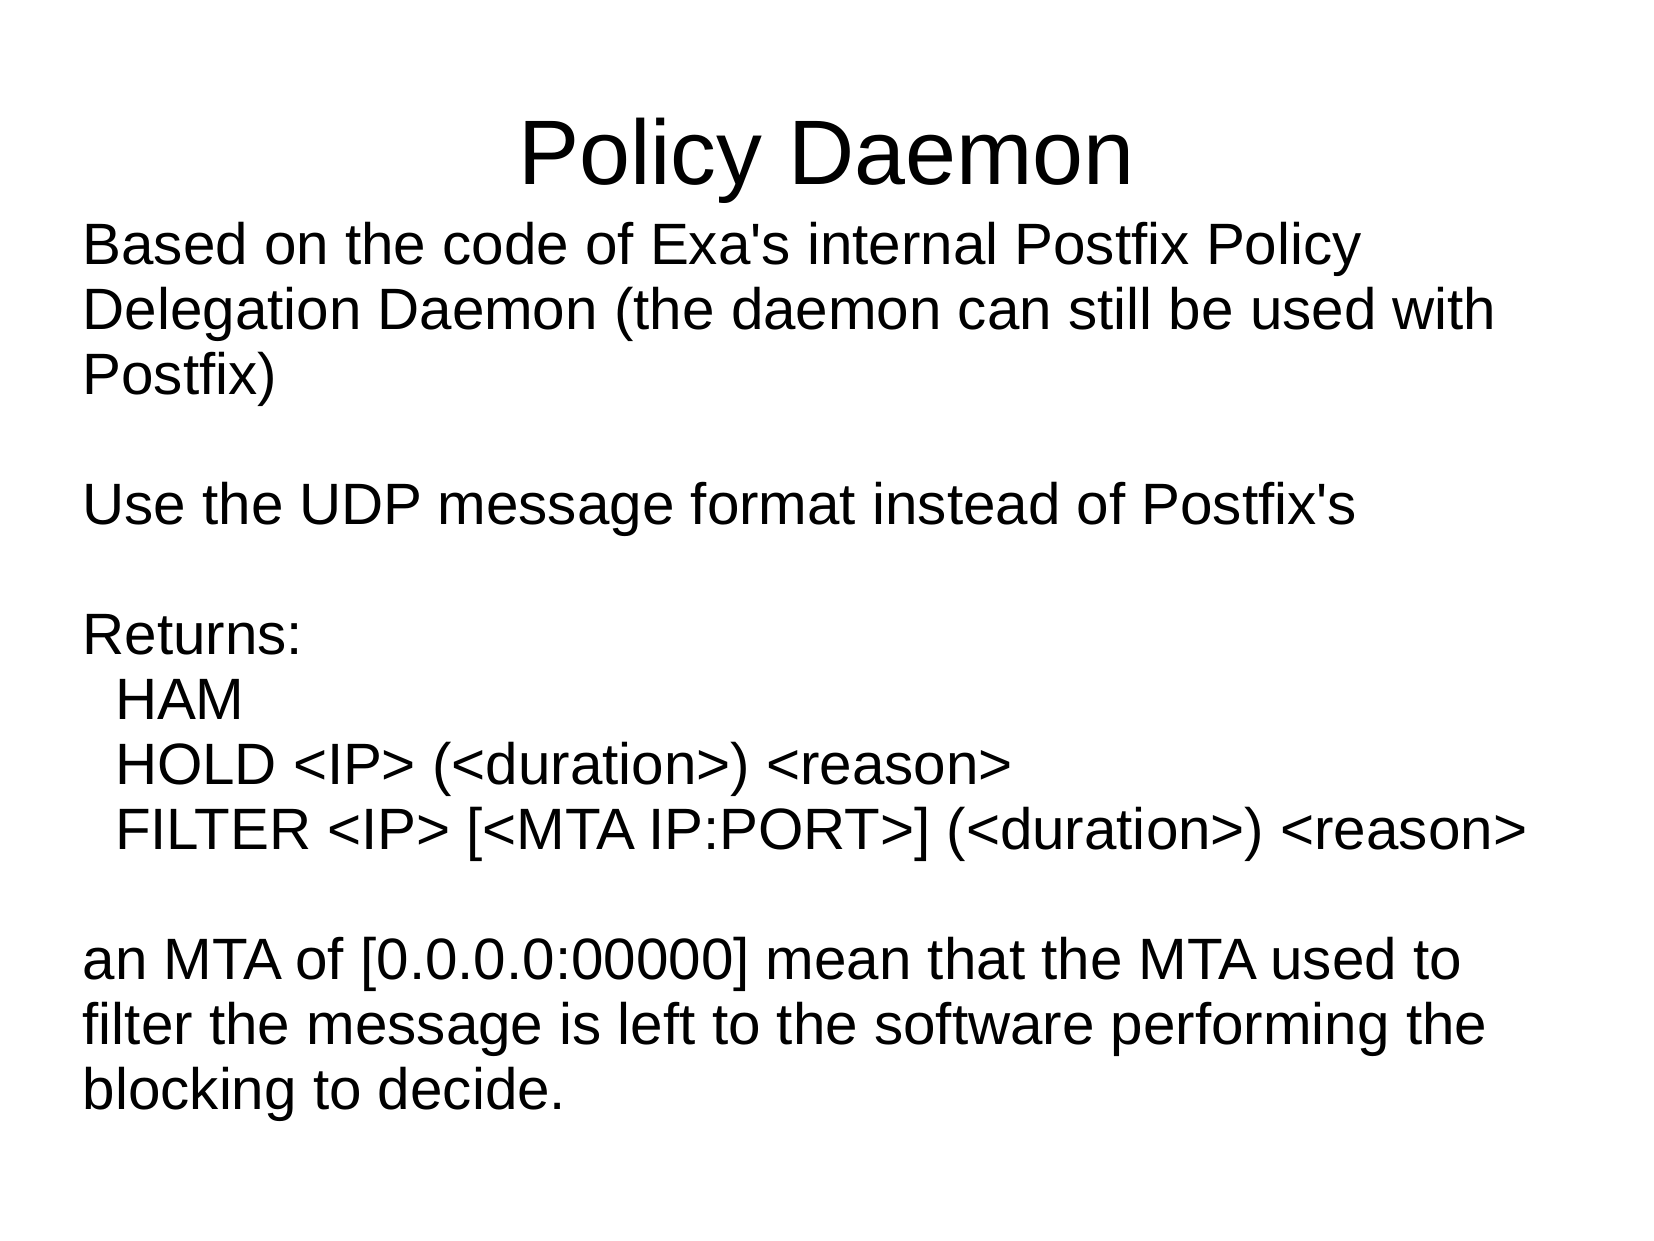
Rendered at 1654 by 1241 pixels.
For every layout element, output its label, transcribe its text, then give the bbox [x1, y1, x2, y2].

subtitle Based on the code of Exa's internal Postfix Policy Delegation Daemon (the daemon can still be used with Postfix) Use the UDP message format instead of Postfix's Returns: HAM HOLD <IP> (<duration>) <reason> FILTER <IP> [<MTA IP:PORT>] (<duration>) <reason> an MTA of [0.0.0.0:00000] mean that the MTA used to filter the message is left to the software performing the blocking to decide. [82, 211, 1571, 1187]
title Policy Daemon [82, 49, 1571, 211]
